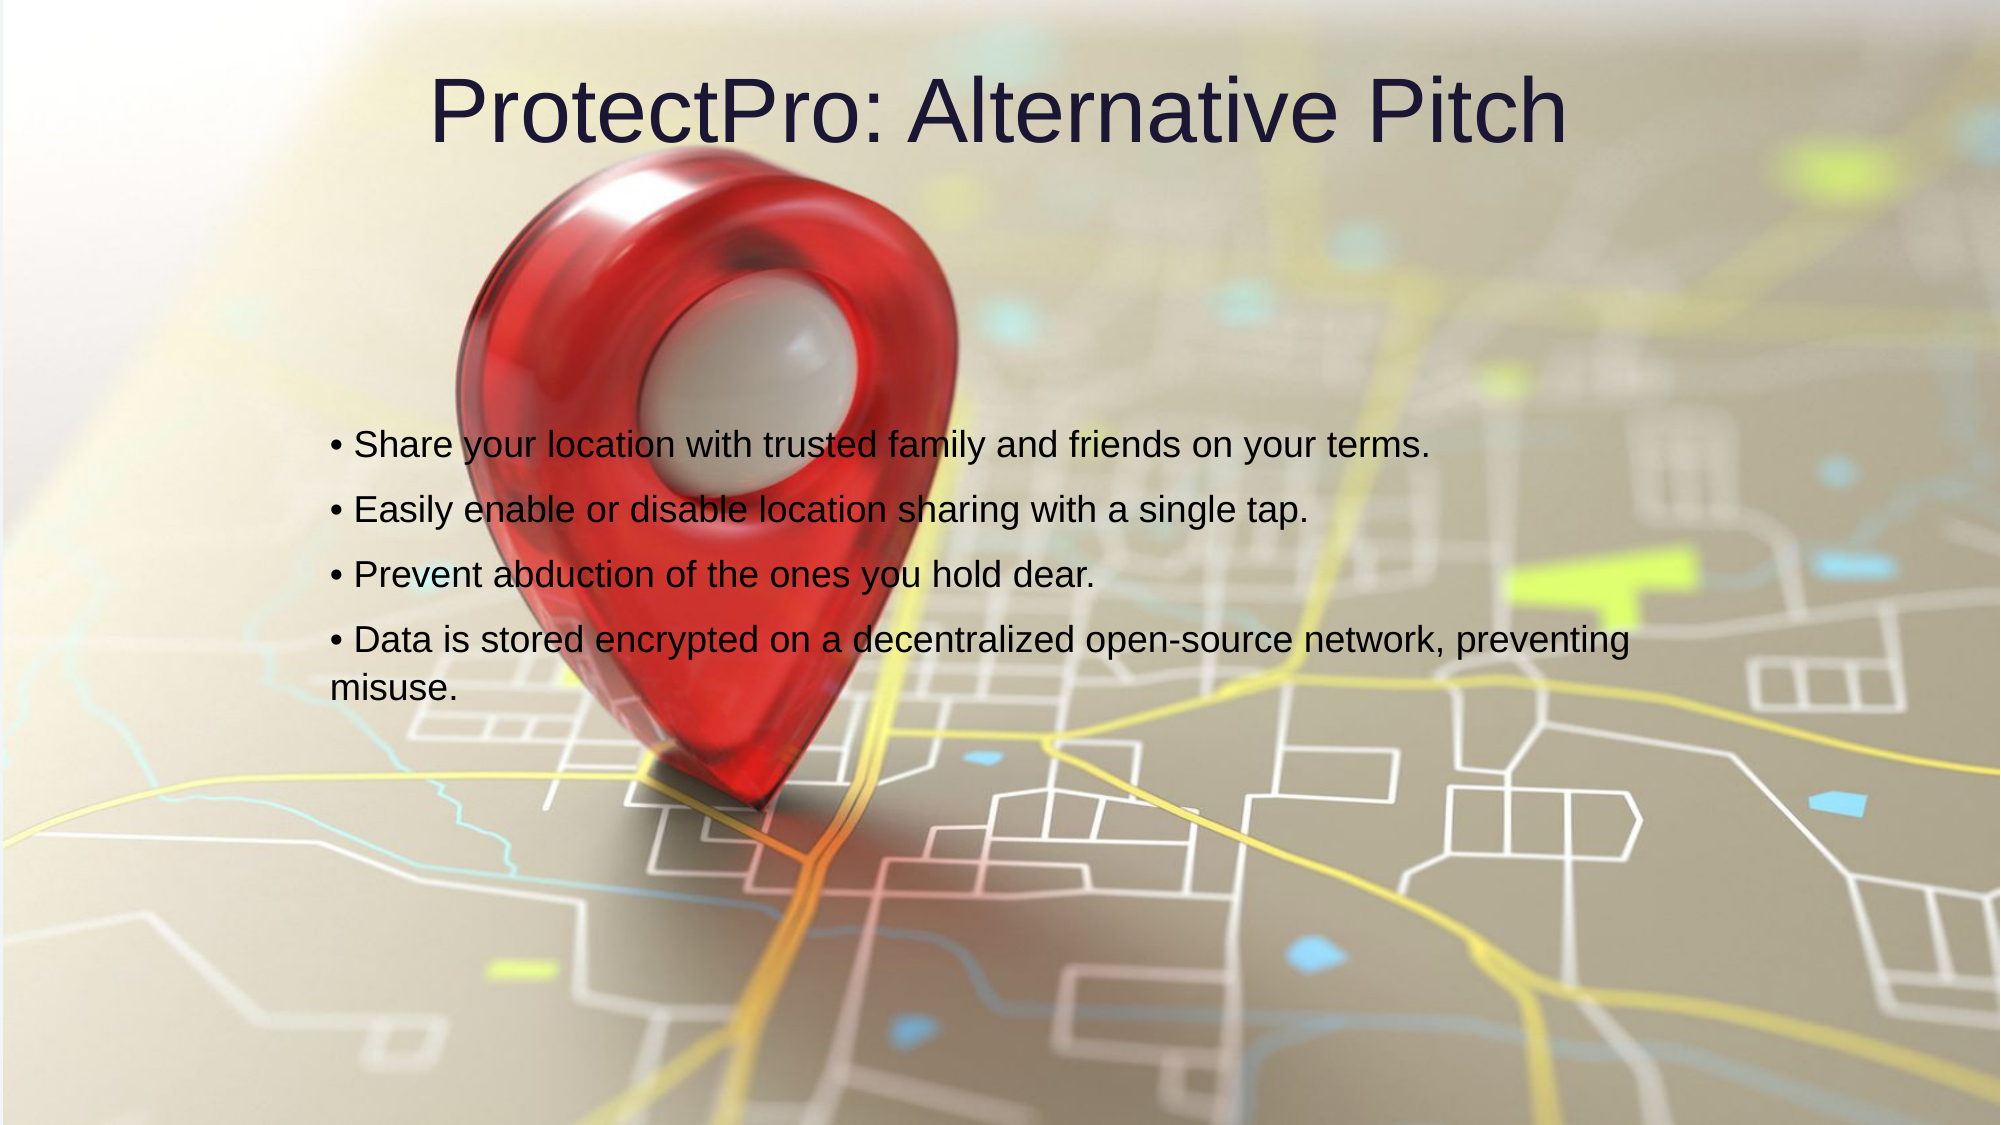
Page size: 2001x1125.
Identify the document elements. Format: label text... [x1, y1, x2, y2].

text_box • Share your location with trusted family and friends on your terms. • Easily enable or disable location sharing with a single tap. • Prevent abduction of the ones you hold dear. • Data is stored encrypted on a decentralized open-source network, preventing misuse. [314, 409, 1686, 716]
picture [3, 169, 2000, 1125]
title ProtectPro: Alternative Pitch [0, 0, 2000, 169]
